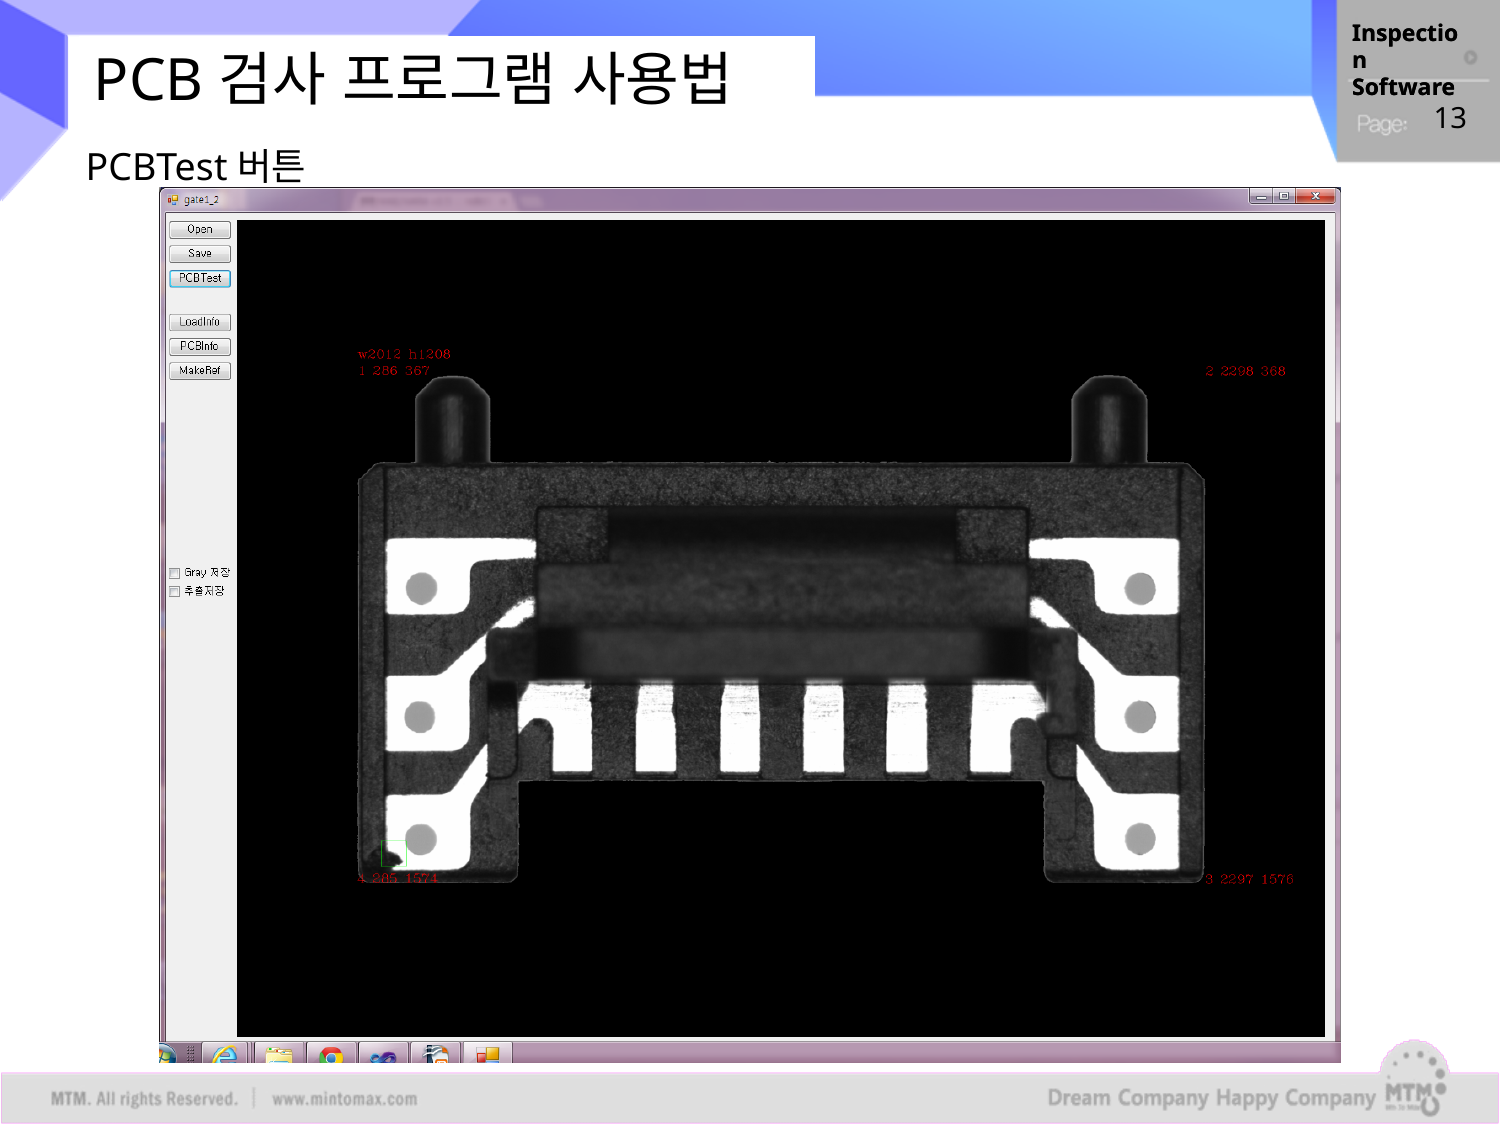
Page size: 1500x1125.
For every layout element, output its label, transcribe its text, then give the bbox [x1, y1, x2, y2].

picture [0, 0, 1500, 1125]
text_box PCB 검사 프로그램 사용법 [78, 36, 815, 119]
text_box PCBTest 버튼 [70, 129, 343, 188]
